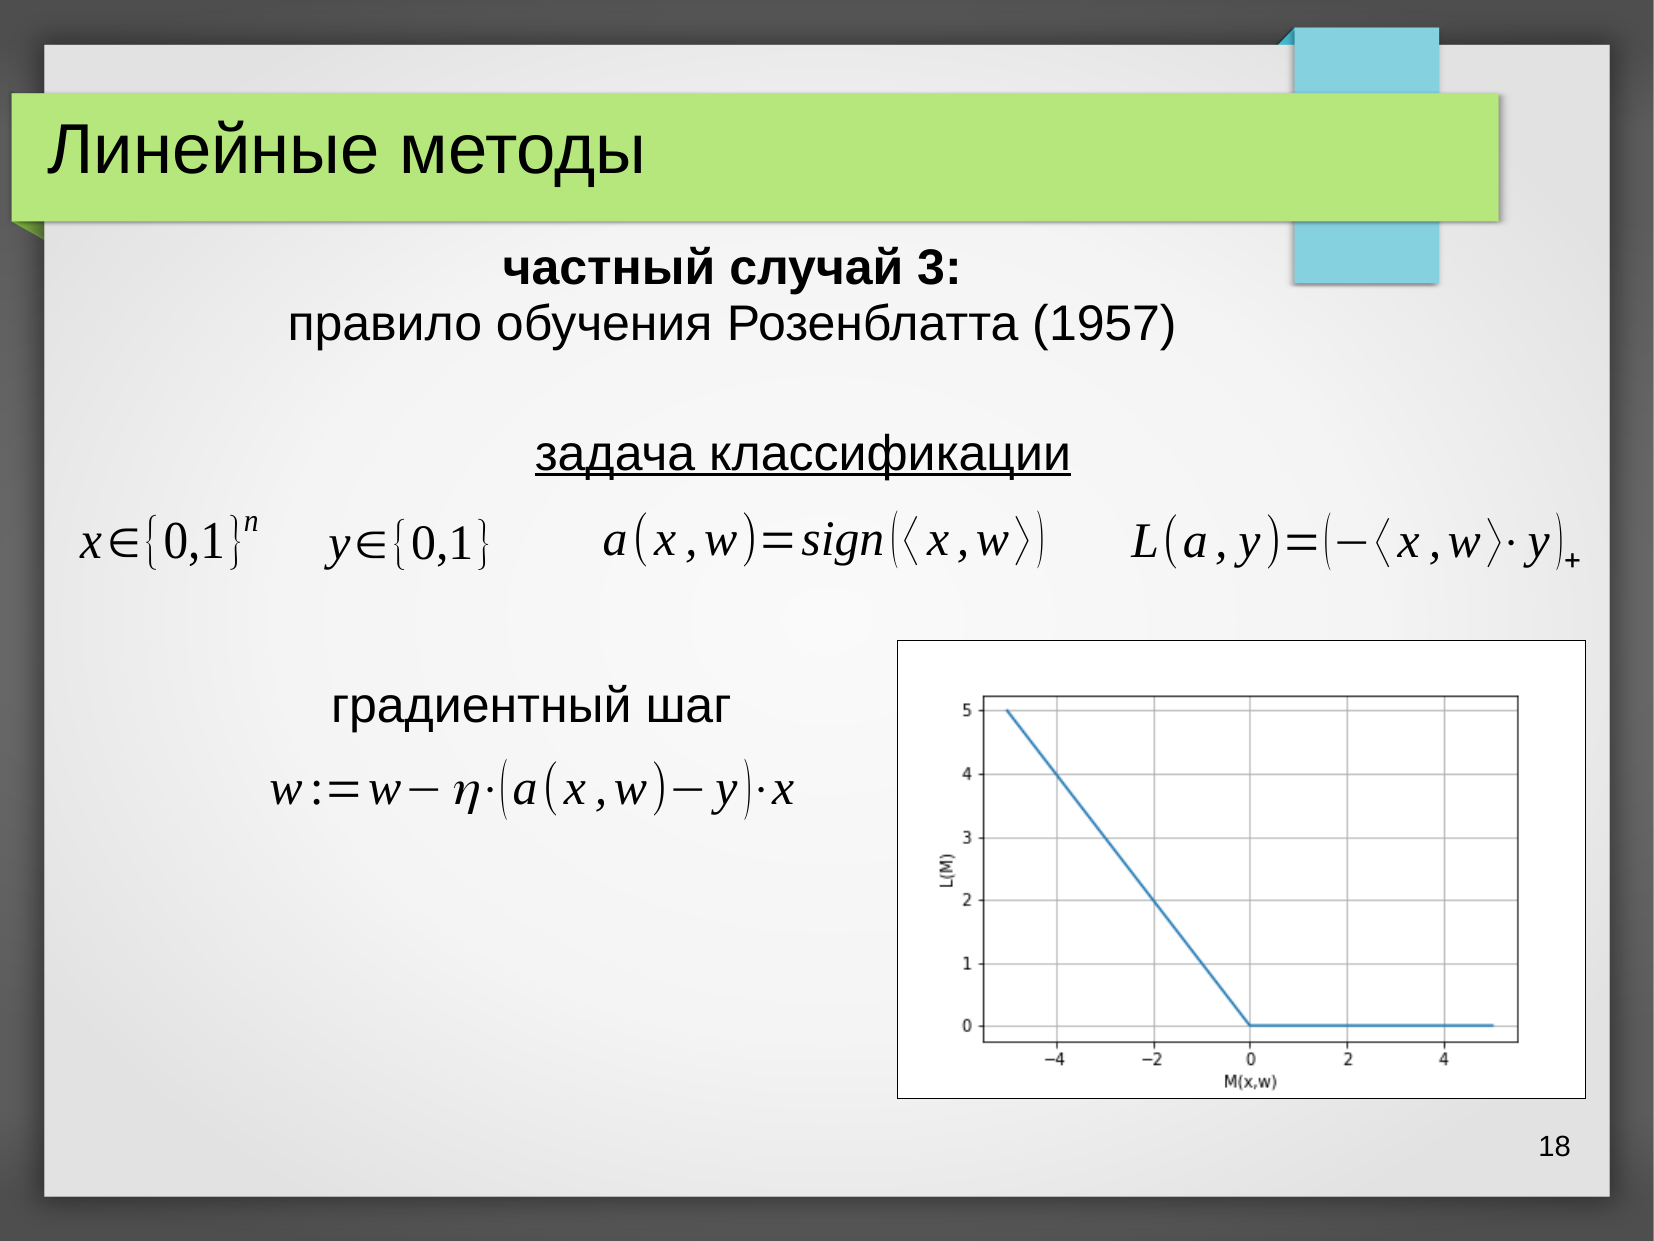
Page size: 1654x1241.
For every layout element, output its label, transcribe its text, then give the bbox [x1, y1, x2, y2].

chart [318, 517, 502, 576]
chart [70, 510, 266, 576]
chart [596, 507, 1052, 572]
text_box градиентный шаг [283, 673, 780, 738]
chart [262, 755, 804, 824]
title Линейные методы [47, 109, 1501, 189]
text_box задача классификации [531, 425, 1075, 482]
text_box частный случай 3: правило обучения Розенблатта (1957) [283, 224, 1182, 367]
picture [0, 0, 1654, 1241]
chart [1122, 509, 1590, 576]
